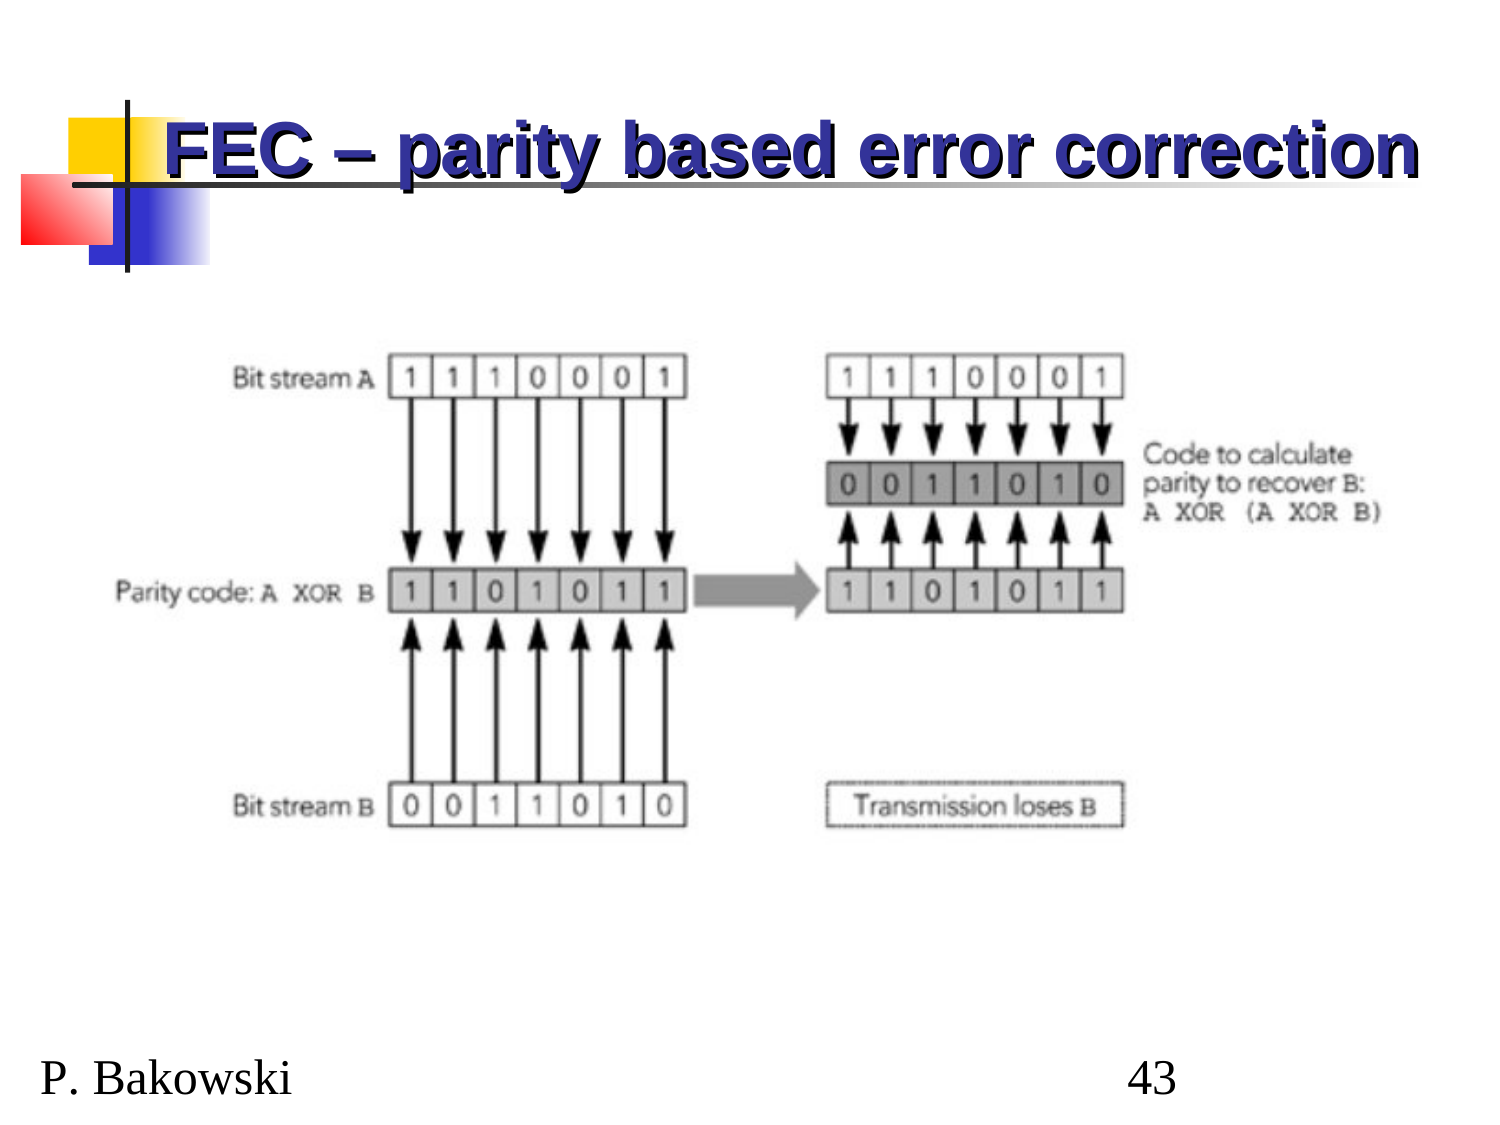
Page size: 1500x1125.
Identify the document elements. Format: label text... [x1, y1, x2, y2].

title FEC – parity based error correction [147, 92, 1500, 213]
picture [82, 295, 1406, 863]
